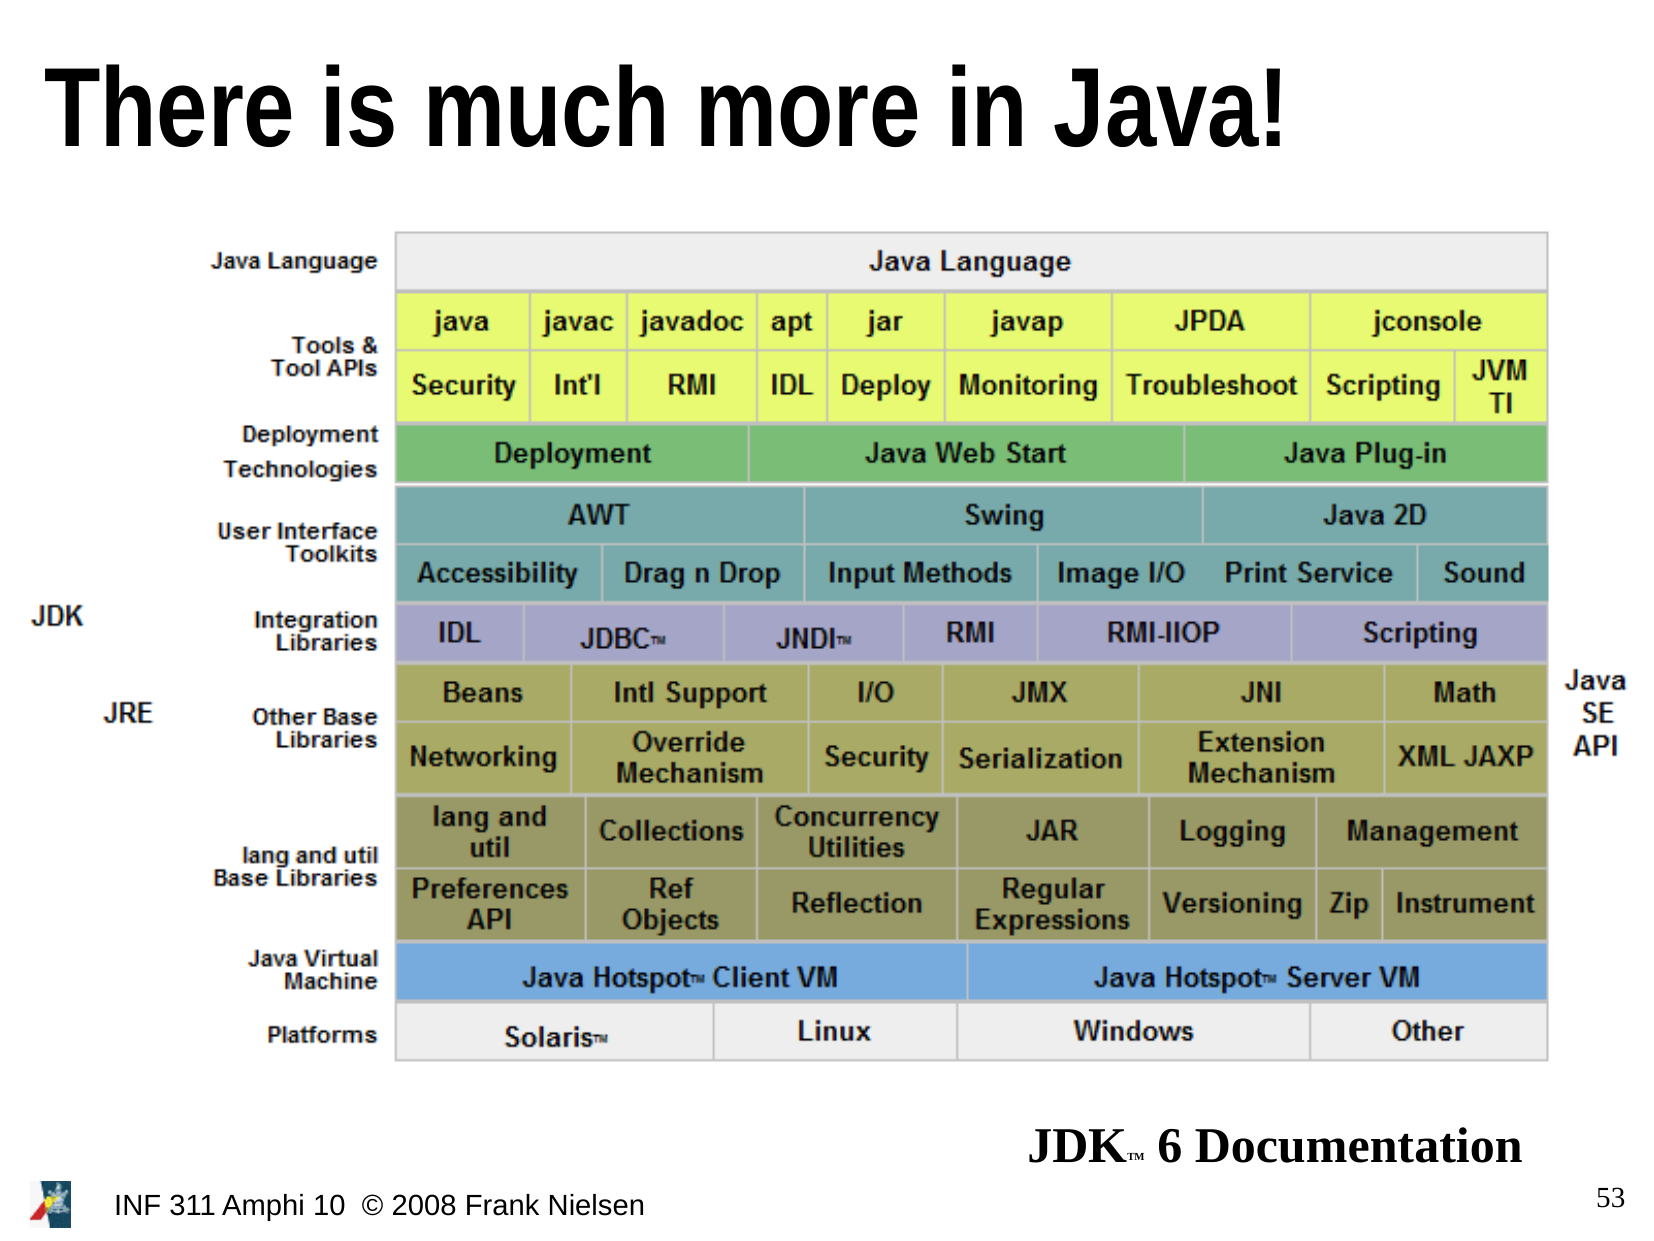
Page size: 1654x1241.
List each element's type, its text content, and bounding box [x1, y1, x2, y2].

text_box There is much more in Java! [29, 33, 1331, 178]
text_box JDKTM 6 Documentation [1027, 1118, 1553, 1176]
picture [0, 199, 1644, 1099]
picture [29, 1181, 71, 1228]
